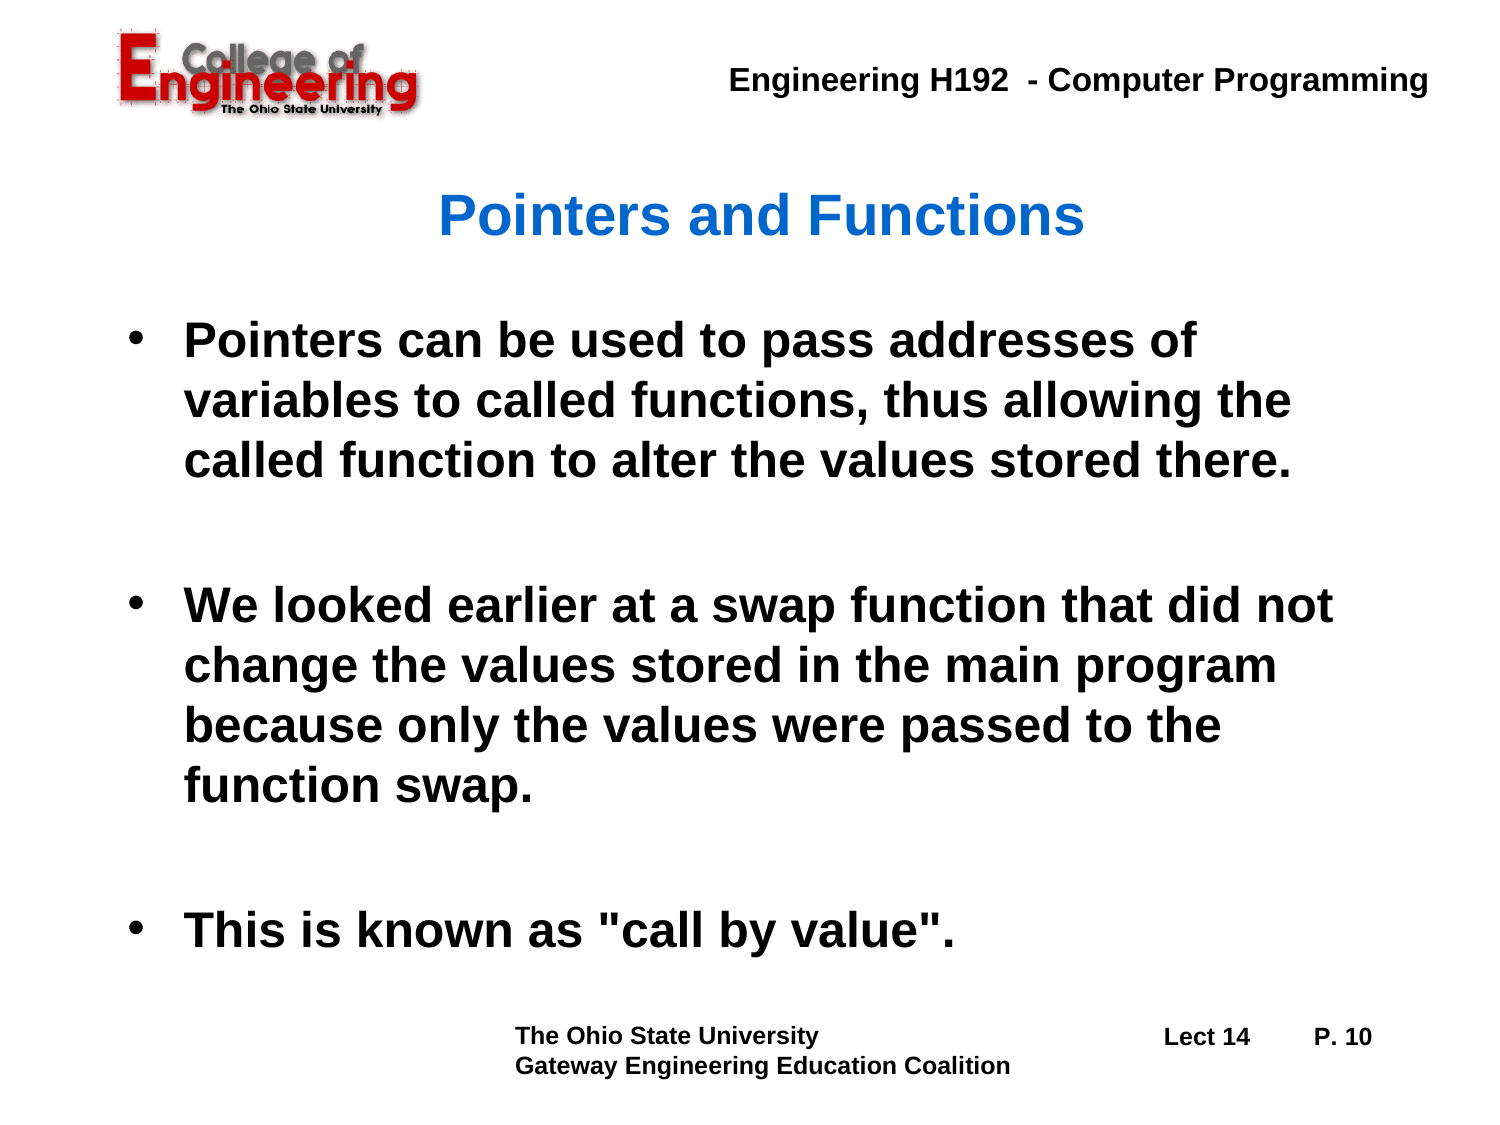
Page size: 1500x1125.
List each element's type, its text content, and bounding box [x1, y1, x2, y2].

title Pointers and Functions [125, 174, 1401, 250]
list Pointers can be used to pass addresses of variables to called functions, thus allowing the called function to alter the values stored there. We looked earlier at a swap function that did not change the values stored in the main program because only the values were passed to the function swap. This is known as "call by value". [112, 299, 1388, 976]
